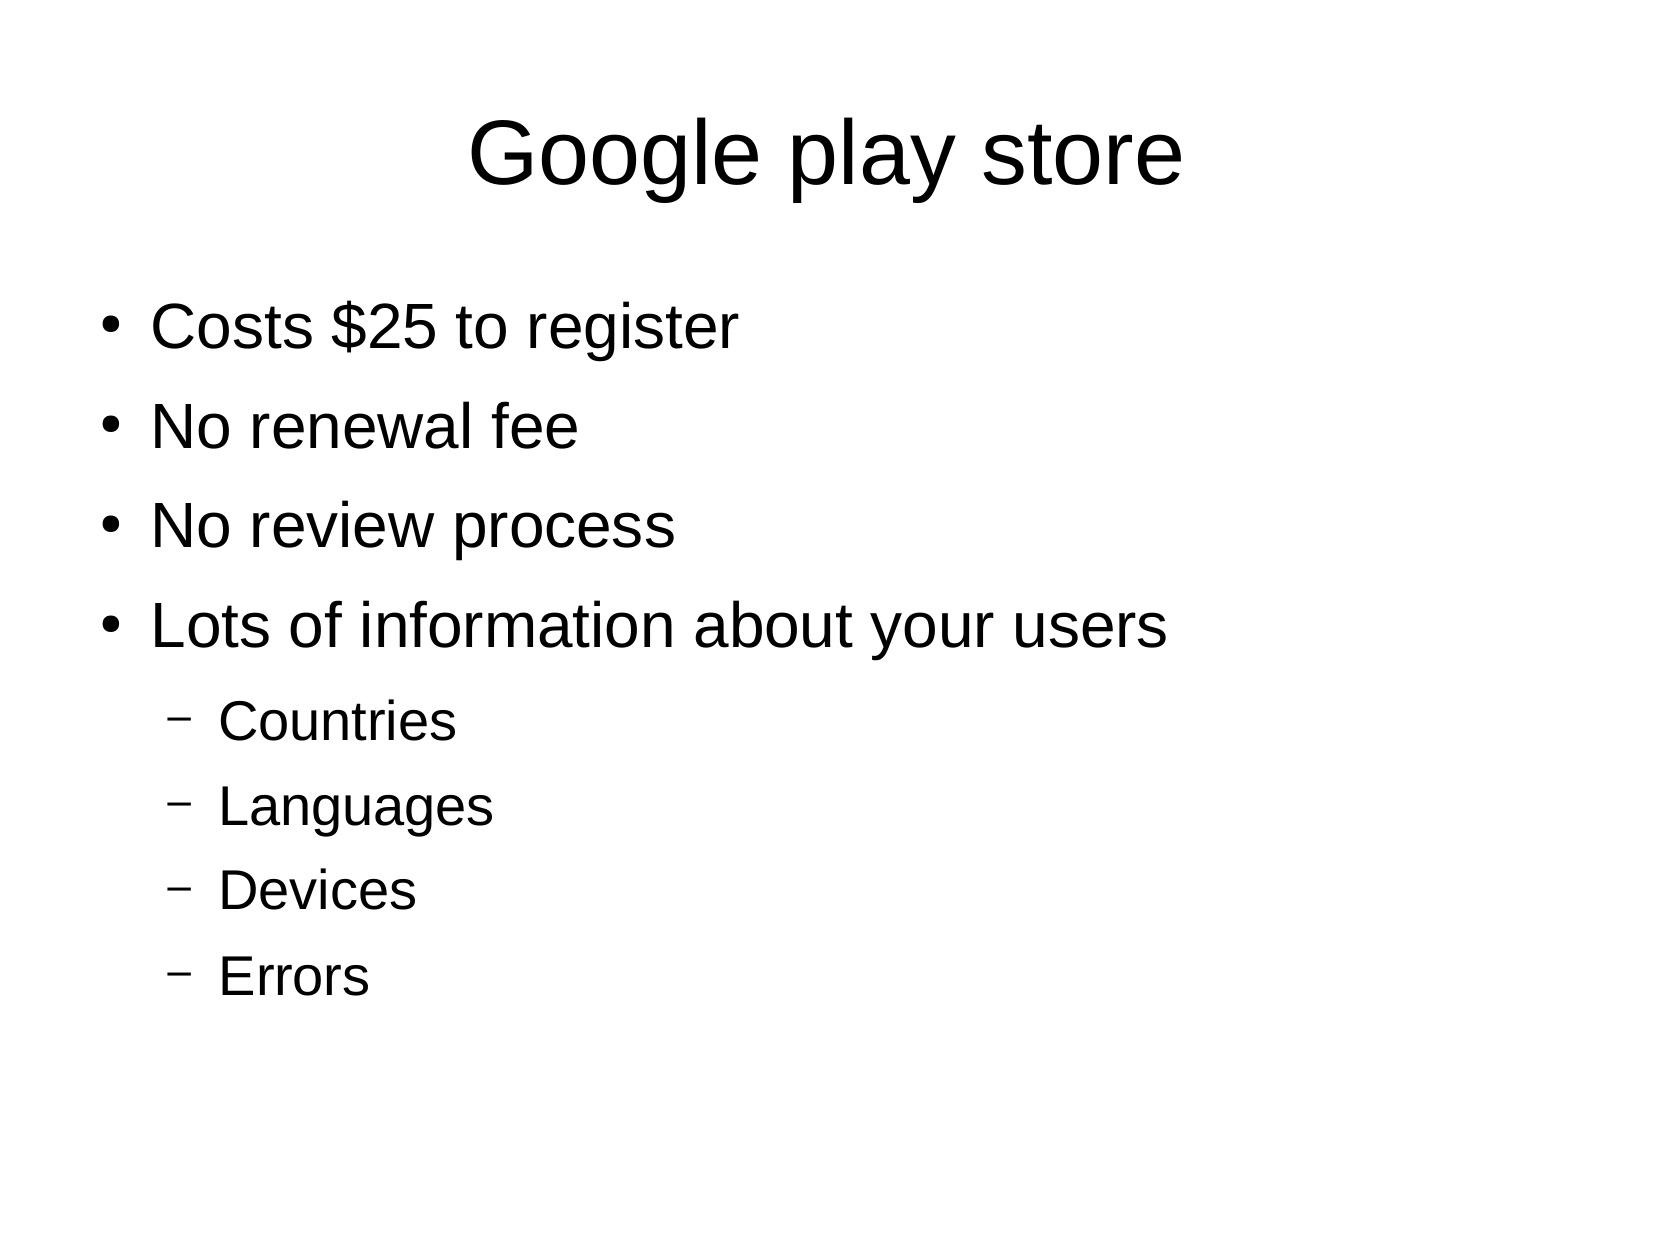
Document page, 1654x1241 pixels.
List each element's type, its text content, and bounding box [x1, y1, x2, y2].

title Google play store [82, 49, 1571, 257]
list Costs $25 to register No renewal fee No review process Lots of information about your users Countries Languages Devices Errors [82, 290, 1571, 1010]
